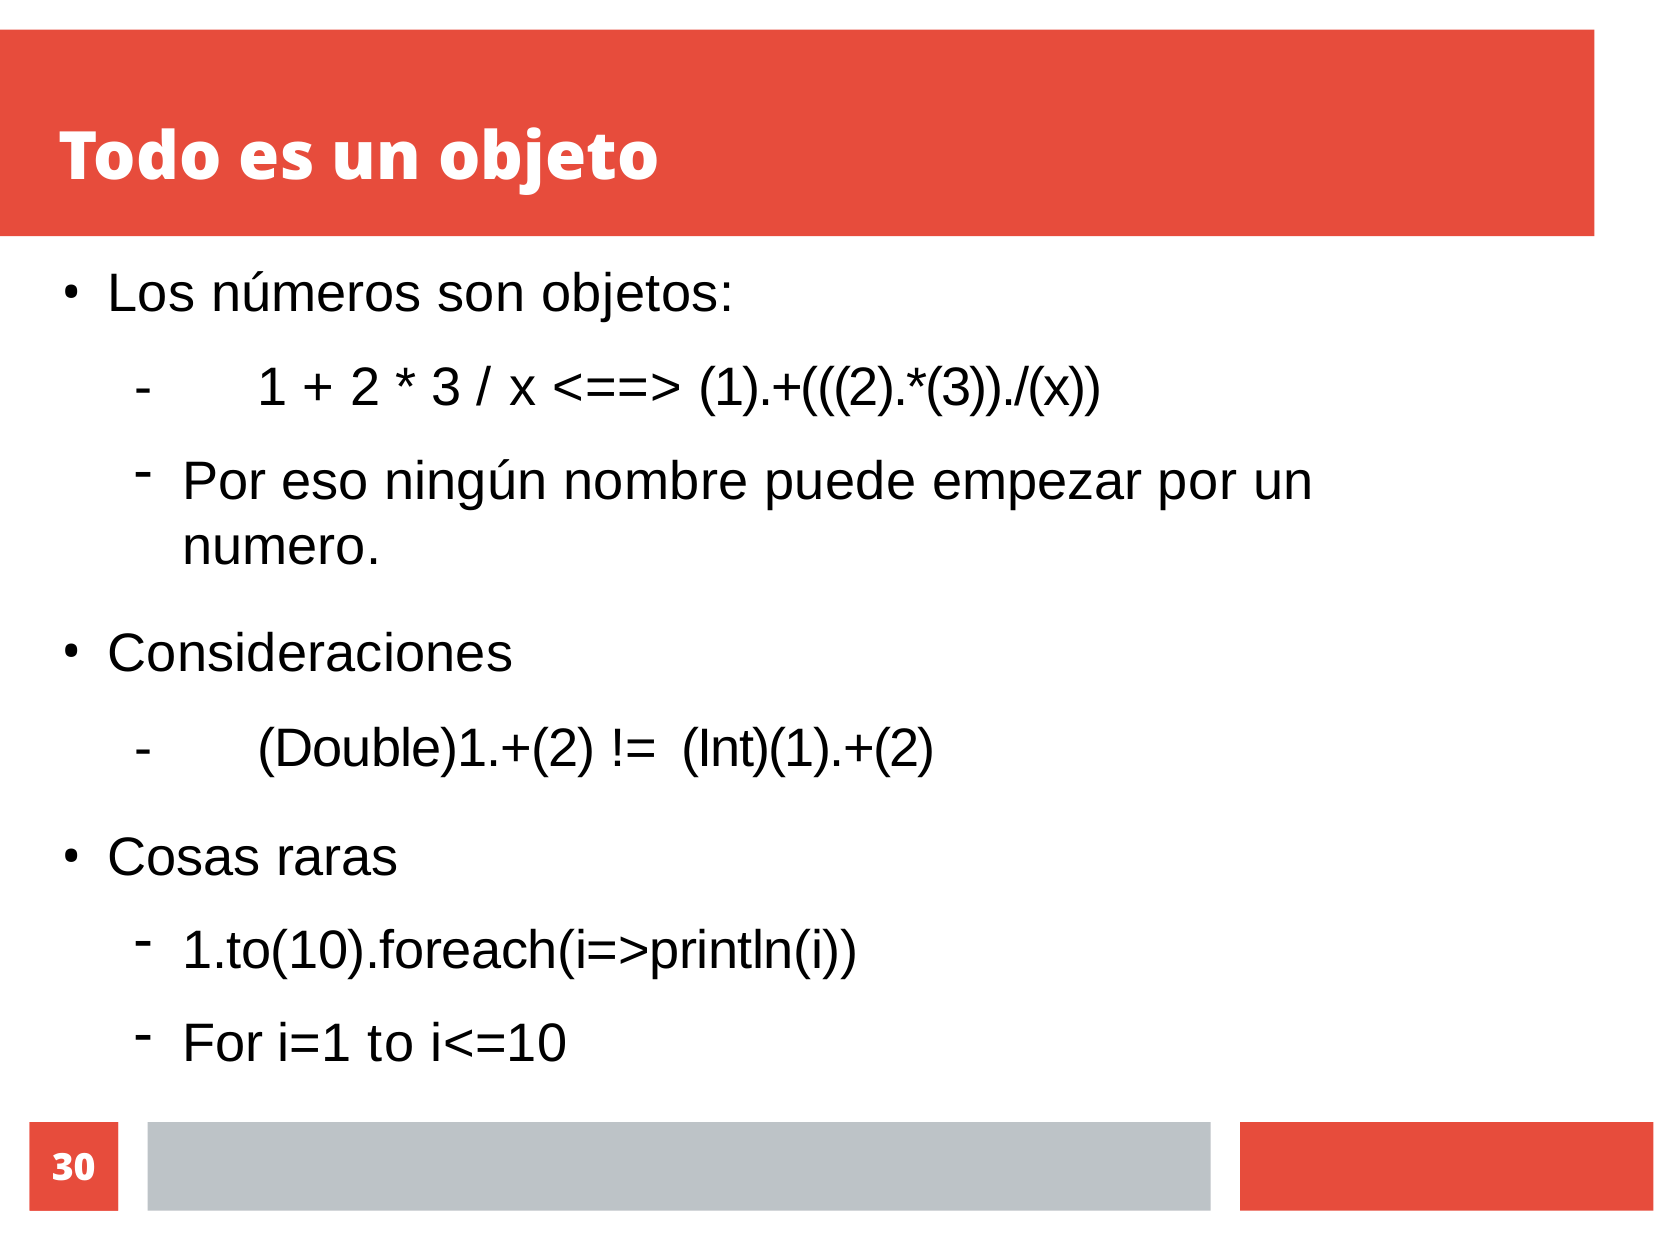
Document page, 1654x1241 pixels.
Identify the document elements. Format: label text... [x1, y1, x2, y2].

text_box Los números son objetos: - 1 + 2 * 3 / x <==> (1).+(((2).*(3))./(x)) Por eso ningún nombre puede empezar por un numero. Consideraciones - (Double)1.+(2) != (Int)(1).+(2) Cosas raras 1.to(10).foreach(i=>println(i)) For i=1 to i<=10 [59, 257, 1516, 1073]
title Todo es un objeto [59, 66, 1595, 200]
